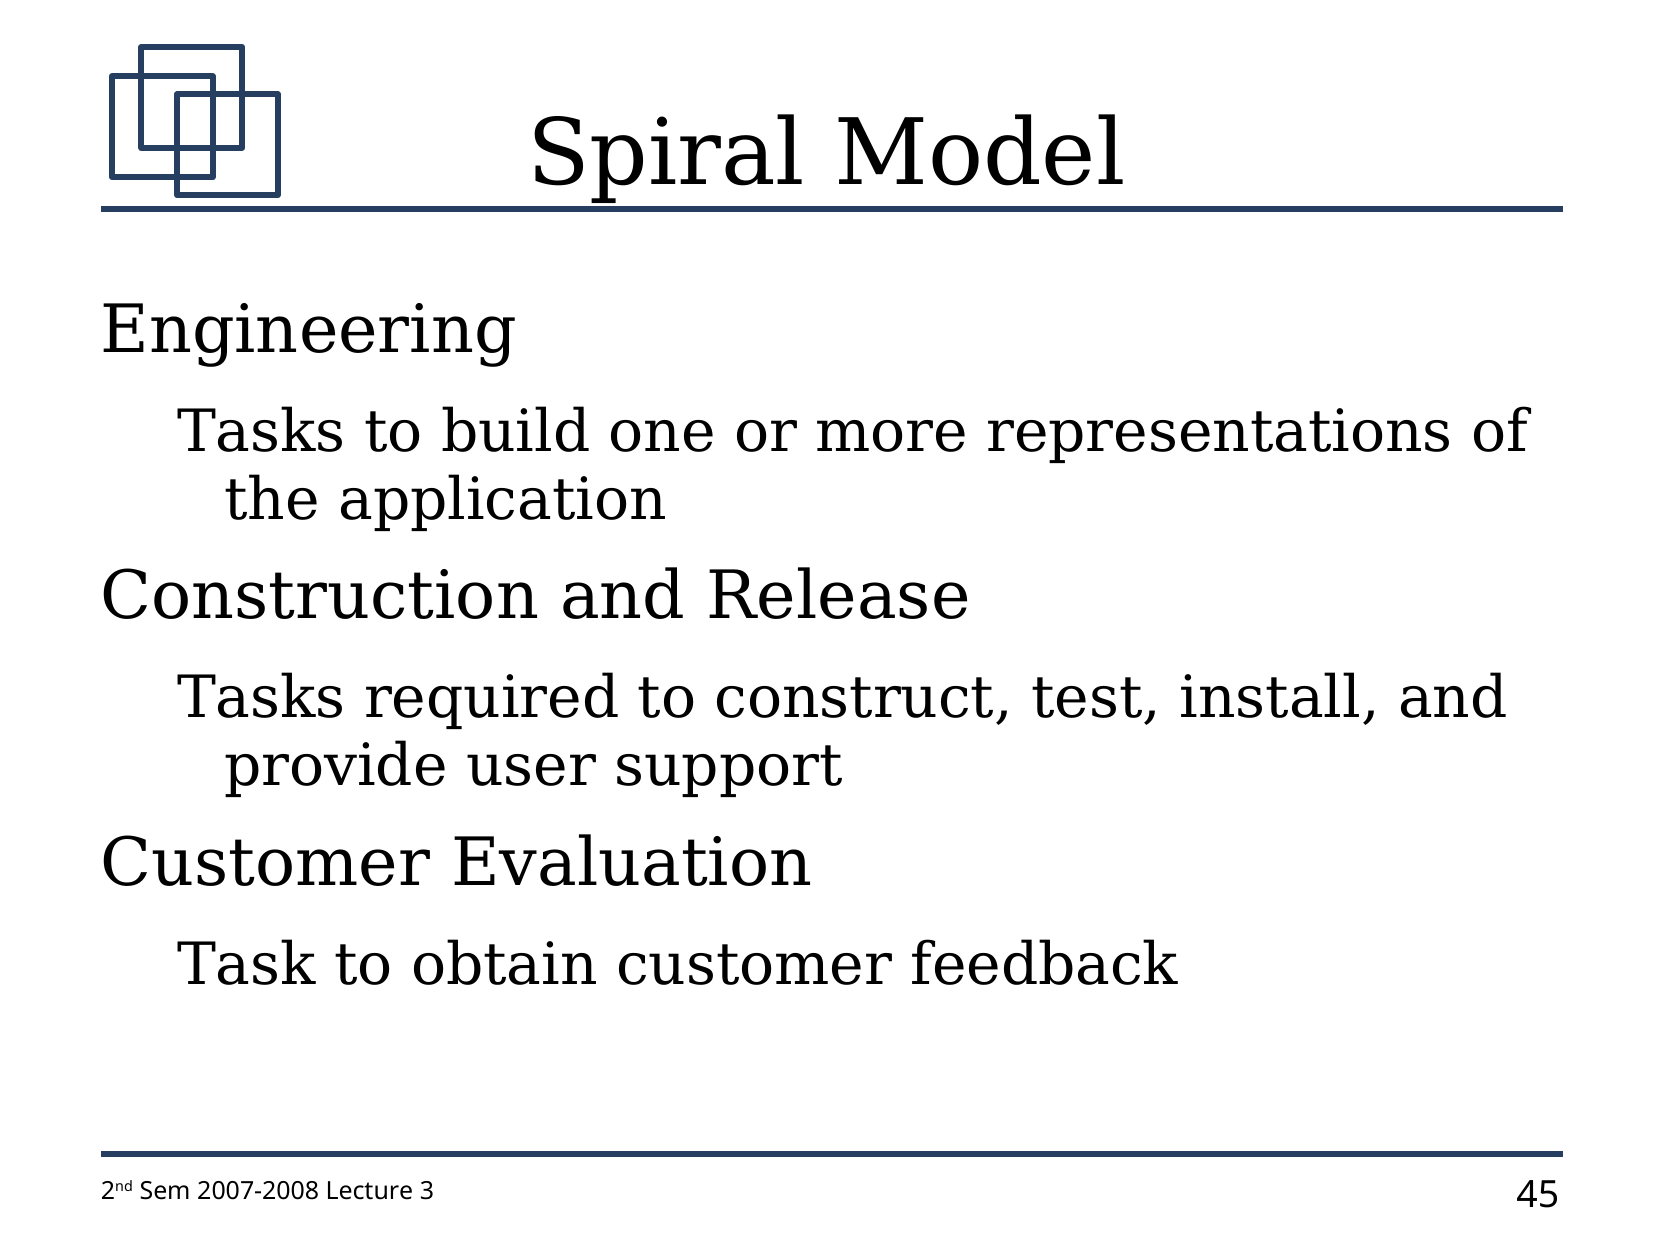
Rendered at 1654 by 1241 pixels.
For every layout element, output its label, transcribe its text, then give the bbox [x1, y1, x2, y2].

list Engineering Tasks to build one or more representations of the application Construction and Release Tasks required to construct, test, install, and provide user support Customer Evaluation Task to obtain customer feedback [82, 290, 1571, 1109]
title Spiral Model [82, 49, 1571, 257]
